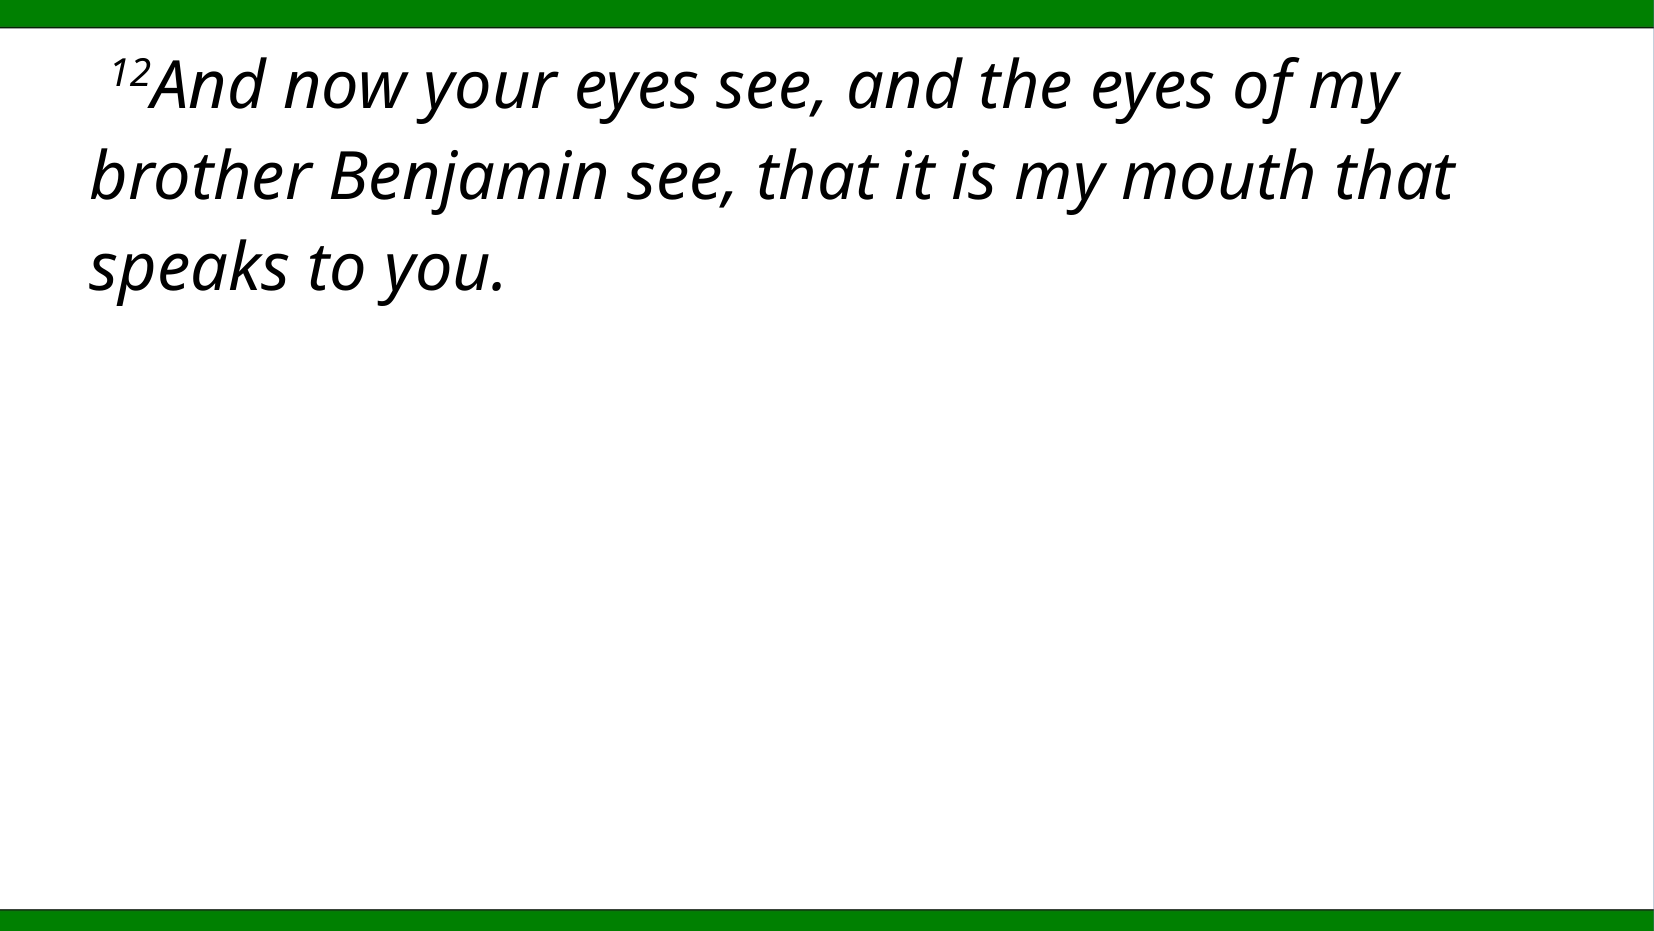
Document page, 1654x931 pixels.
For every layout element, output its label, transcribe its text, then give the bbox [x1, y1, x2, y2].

text_box 12And now your eyes see, and the eyes of my brother Benjamin see, that it is my mouth that speaks to you. [75, 30, 1561, 312]
picture [0, 0, 1654, 931]
